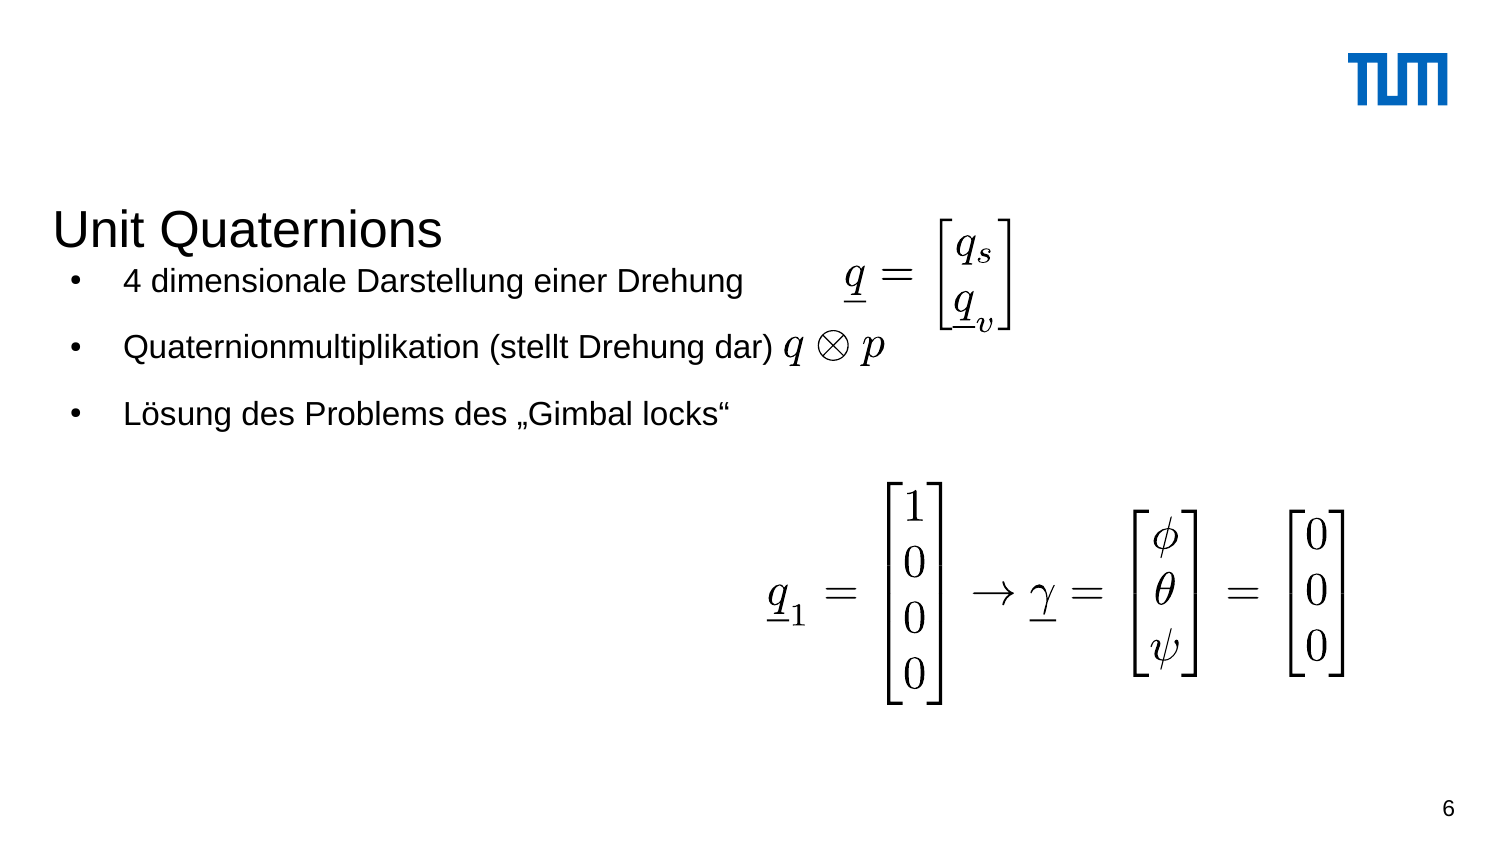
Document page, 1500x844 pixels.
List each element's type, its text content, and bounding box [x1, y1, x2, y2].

picture [765, 480, 1362, 707]
chart [543, 391, 555, 420]
title Unit Quaternions [52, 159, 1449, 262]
list 4 dimensionale Darstellung einer Drehung Quaternionmultiplikation (stellt Drehung dar) Lösung des Problems des „Gimbal locks“ [52, 262, 1449, 771]
picture [782, 218, 1022, 367]
